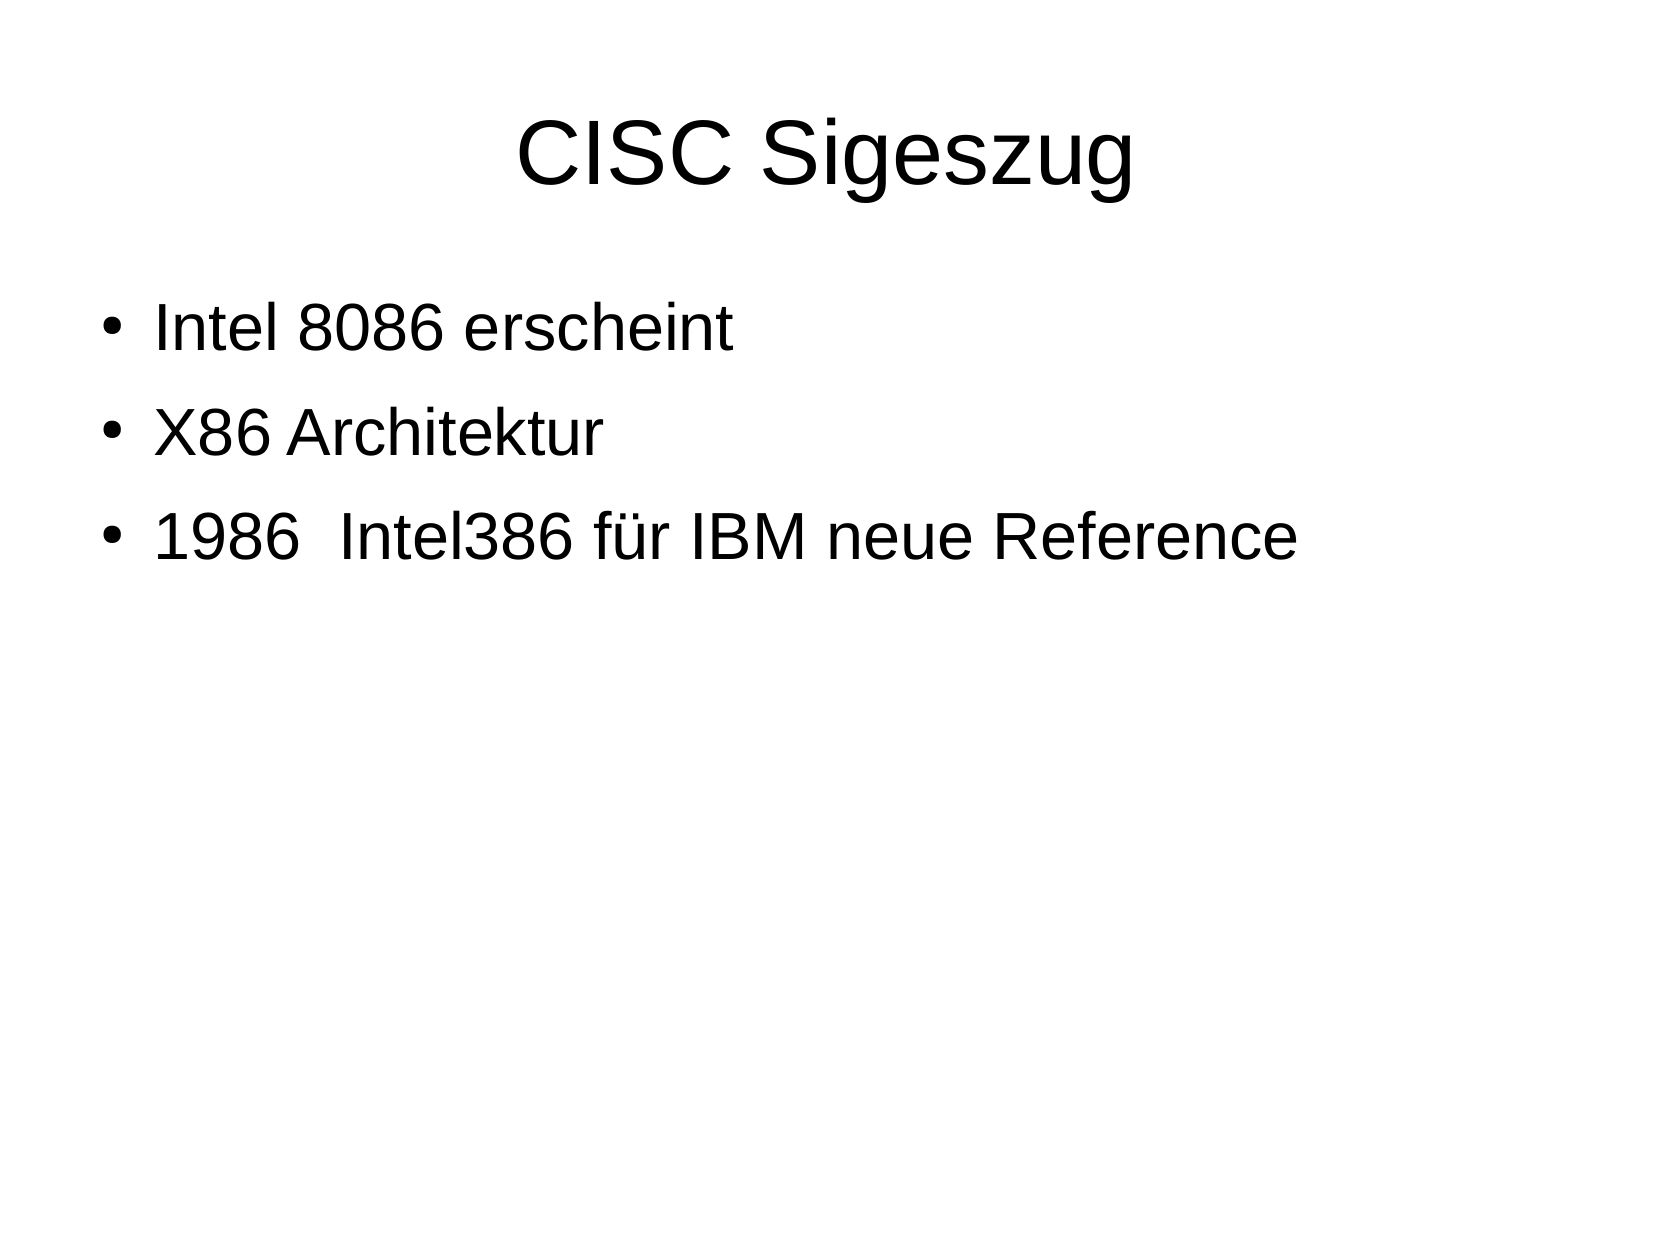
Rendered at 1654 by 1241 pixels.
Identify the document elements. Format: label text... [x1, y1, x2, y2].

title CISC Sigeszug [82, 49, 1571, 257]
list Intel 8086 erscheint X86 Architektur 1986 Intel386 für IBM neue Reference [82, 290, 1571, 1010]
